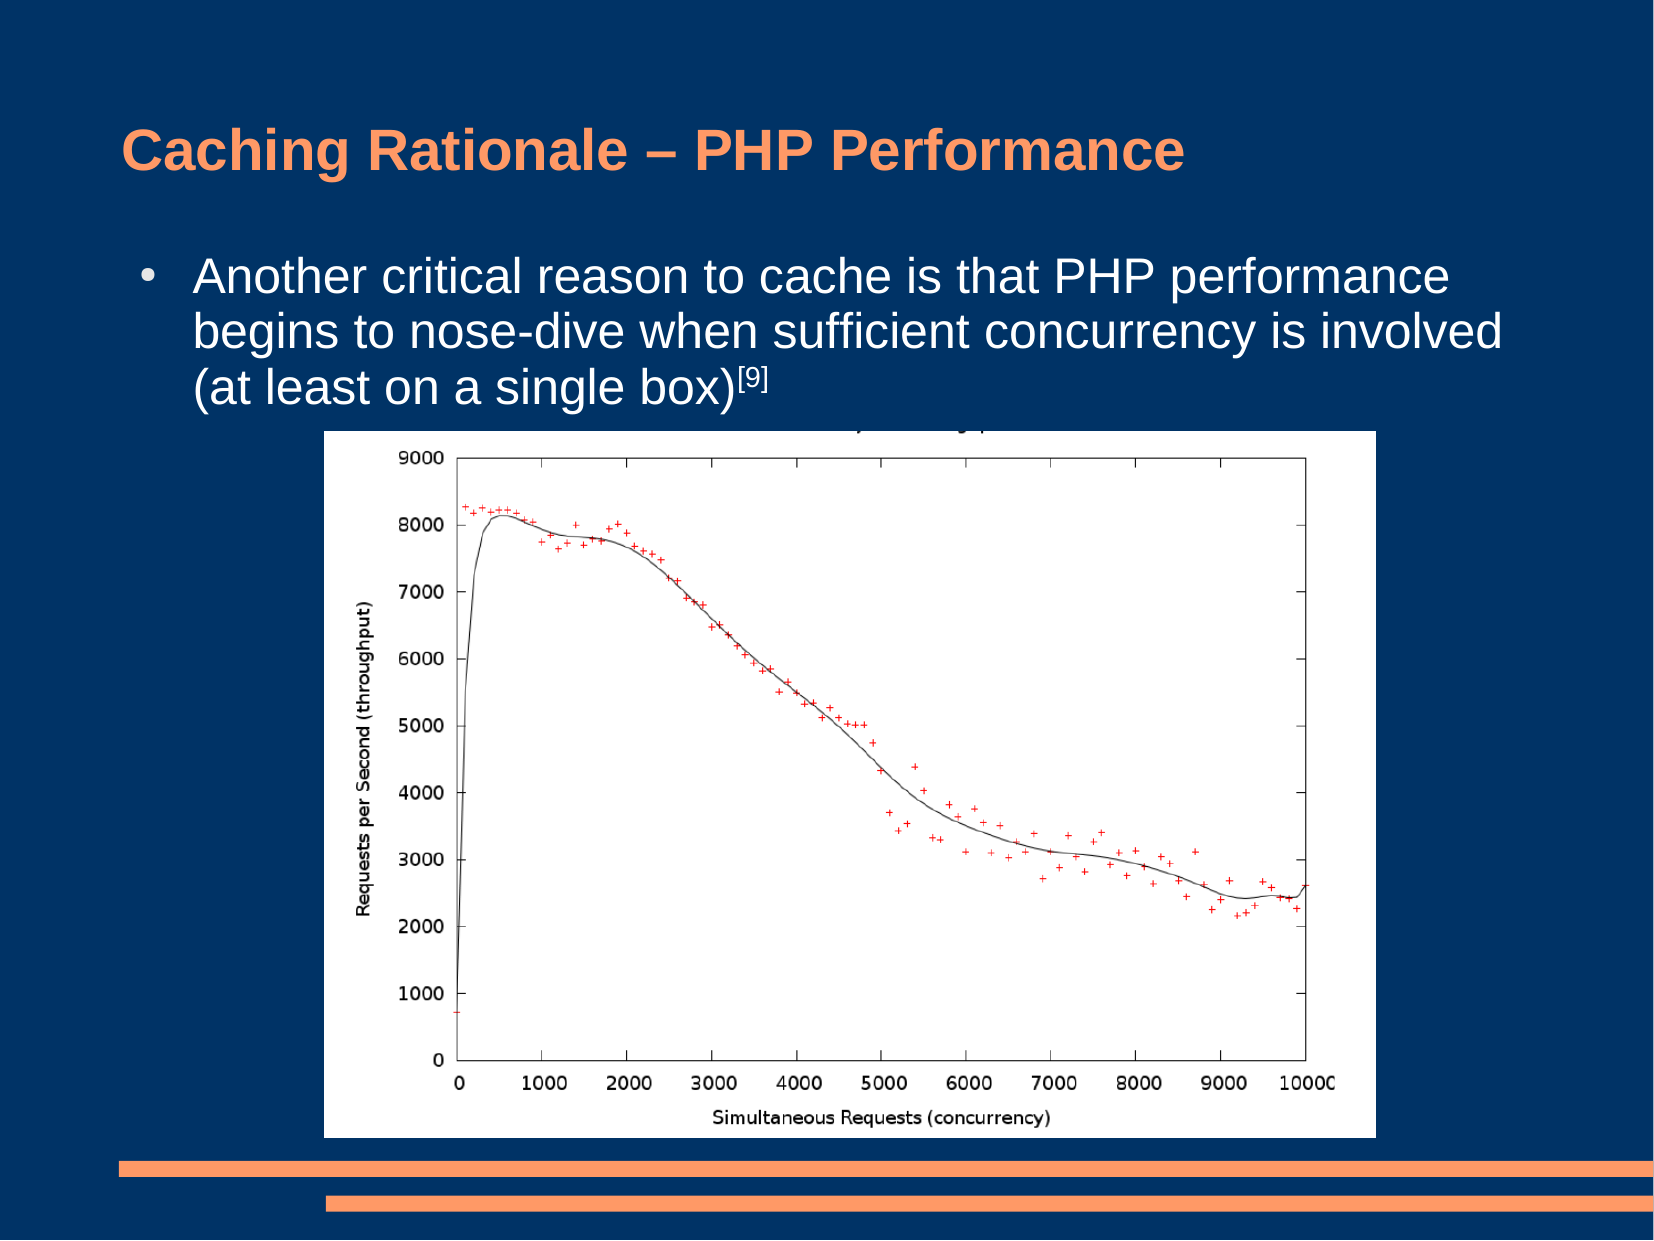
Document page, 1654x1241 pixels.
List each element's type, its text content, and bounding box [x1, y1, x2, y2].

title Caching Rationale – PHP Performance [121, 46, 1534, 248]
picture [324, 431, 1376, 1138]
list Another critical reason to cache is that PHP performance begins to nose-dive when sufficient concurrency is involved (at least on a single box)[9] [121, 248, 1561, 1058]
